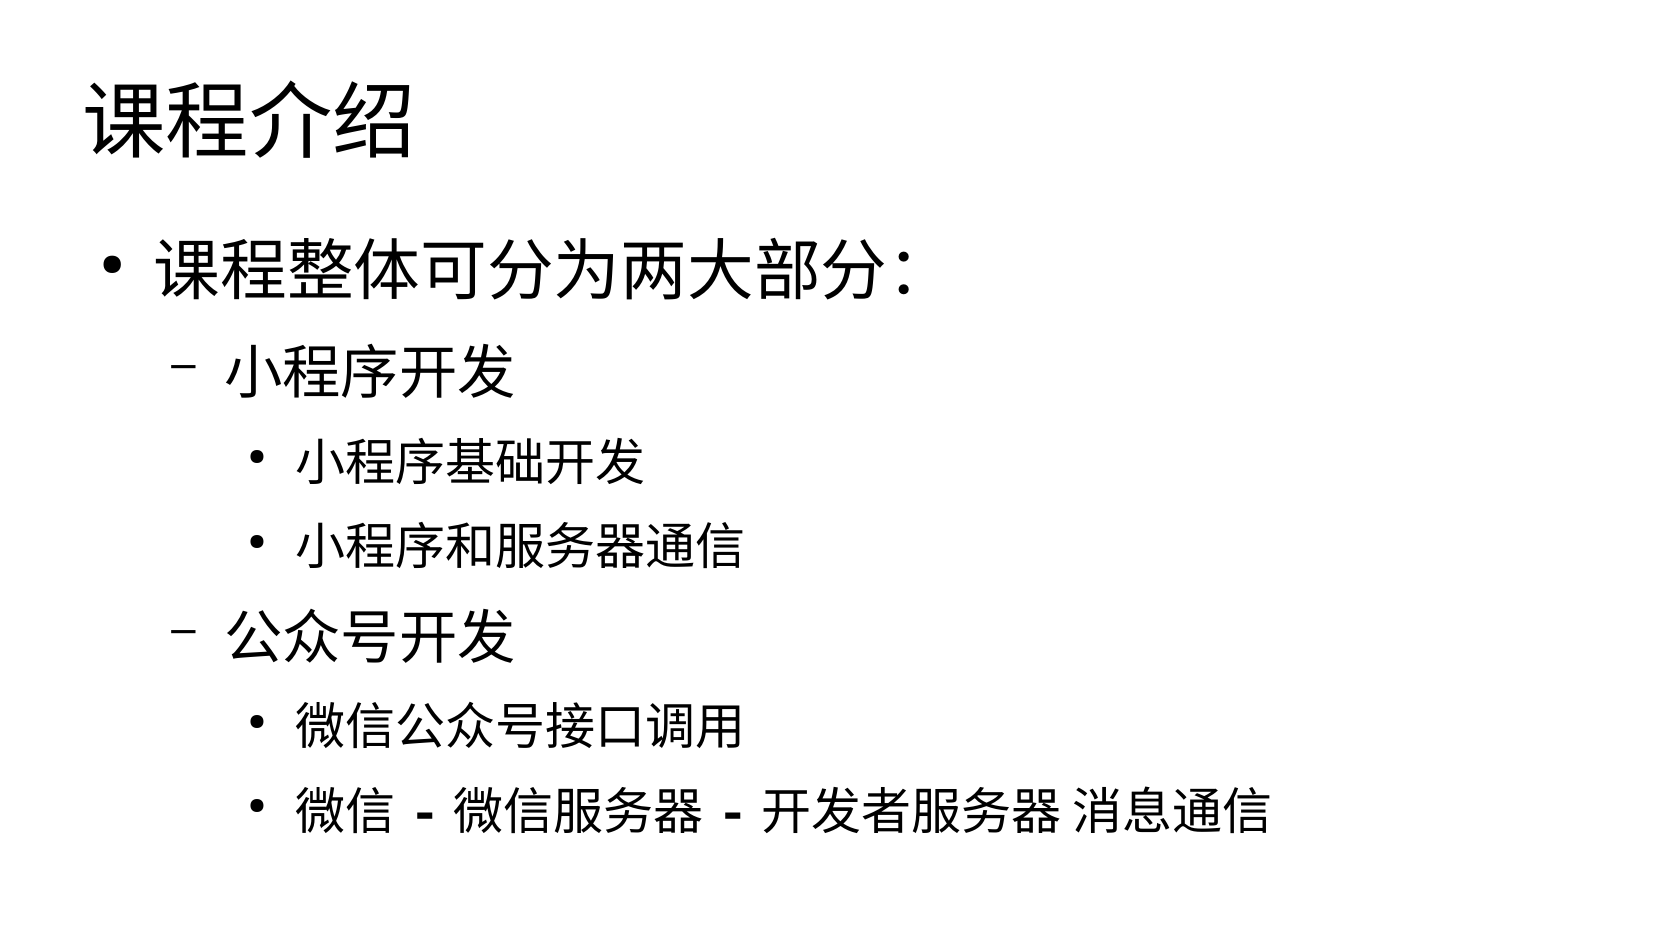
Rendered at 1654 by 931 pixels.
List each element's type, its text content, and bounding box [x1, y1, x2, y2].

list 课程整体可分为两大部分： 小程序开发 小程序基础开发 小程序和服务器通信 公众号开发 微信公众号接口调用 微信-微信服务器-开发者服务器 消息通信 [82, 217, 1571, 848]
title 课程介绍 [82, 37, 1571, 193]
